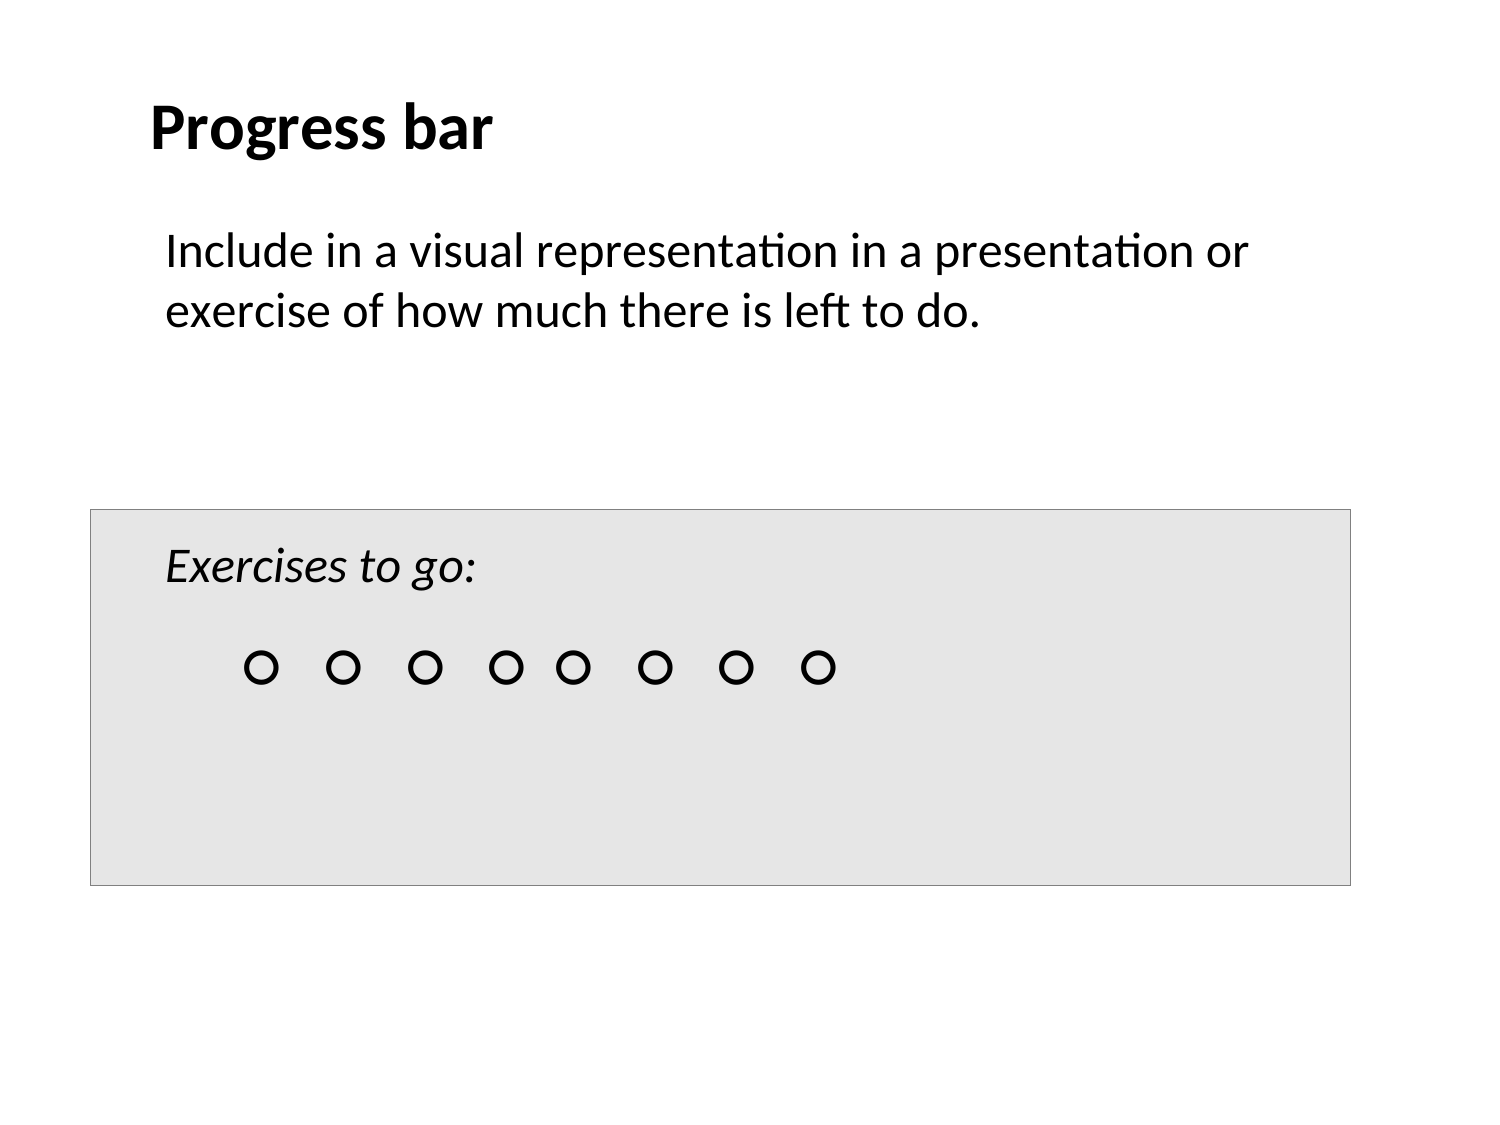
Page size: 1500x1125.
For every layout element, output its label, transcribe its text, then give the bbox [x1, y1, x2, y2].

text_box Include in a visual representation in a presentation or exercise of how much there is left to do. Exercises to go: ○ ○ ○ ○ ○ ○ ○ ○ [149, 210, 1302, 854]
text_box Progress bar [135, 75, 1486, 171]
text_box [90, 509, 1351, 886]
